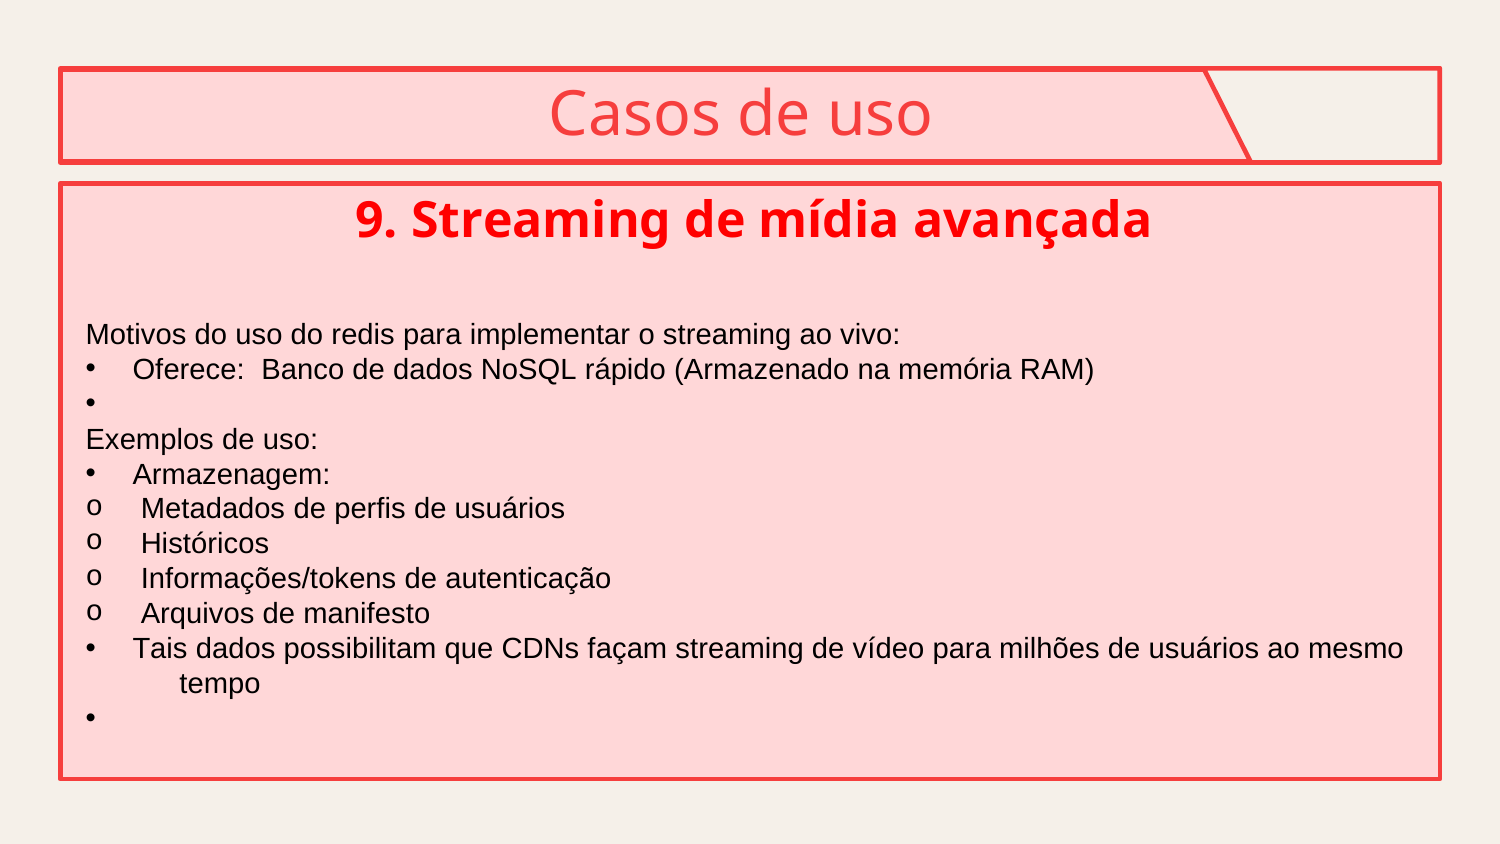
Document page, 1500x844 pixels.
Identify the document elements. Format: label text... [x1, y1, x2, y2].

title Casos de uso [65, 63, 1434, 158]
text_box 9. Streaming de mídia avançada [65, 180, 1443, 352]
text_box Motivos do uso do redis para implementar o streaming ao vivo: Oferece: Banco de dados NoSQL rápido (Armazenado na memória RAM) Exemplos de uso: Armazenagem: Metadados de perfis de usuários Históricos Informações/tokens de autenticação Arquivos de manifesto Tais dados possibilitam que CDNs façam streaming de vídeo para milhões de usuários ao mesmo tempo [70, 307, 1439, 747]
